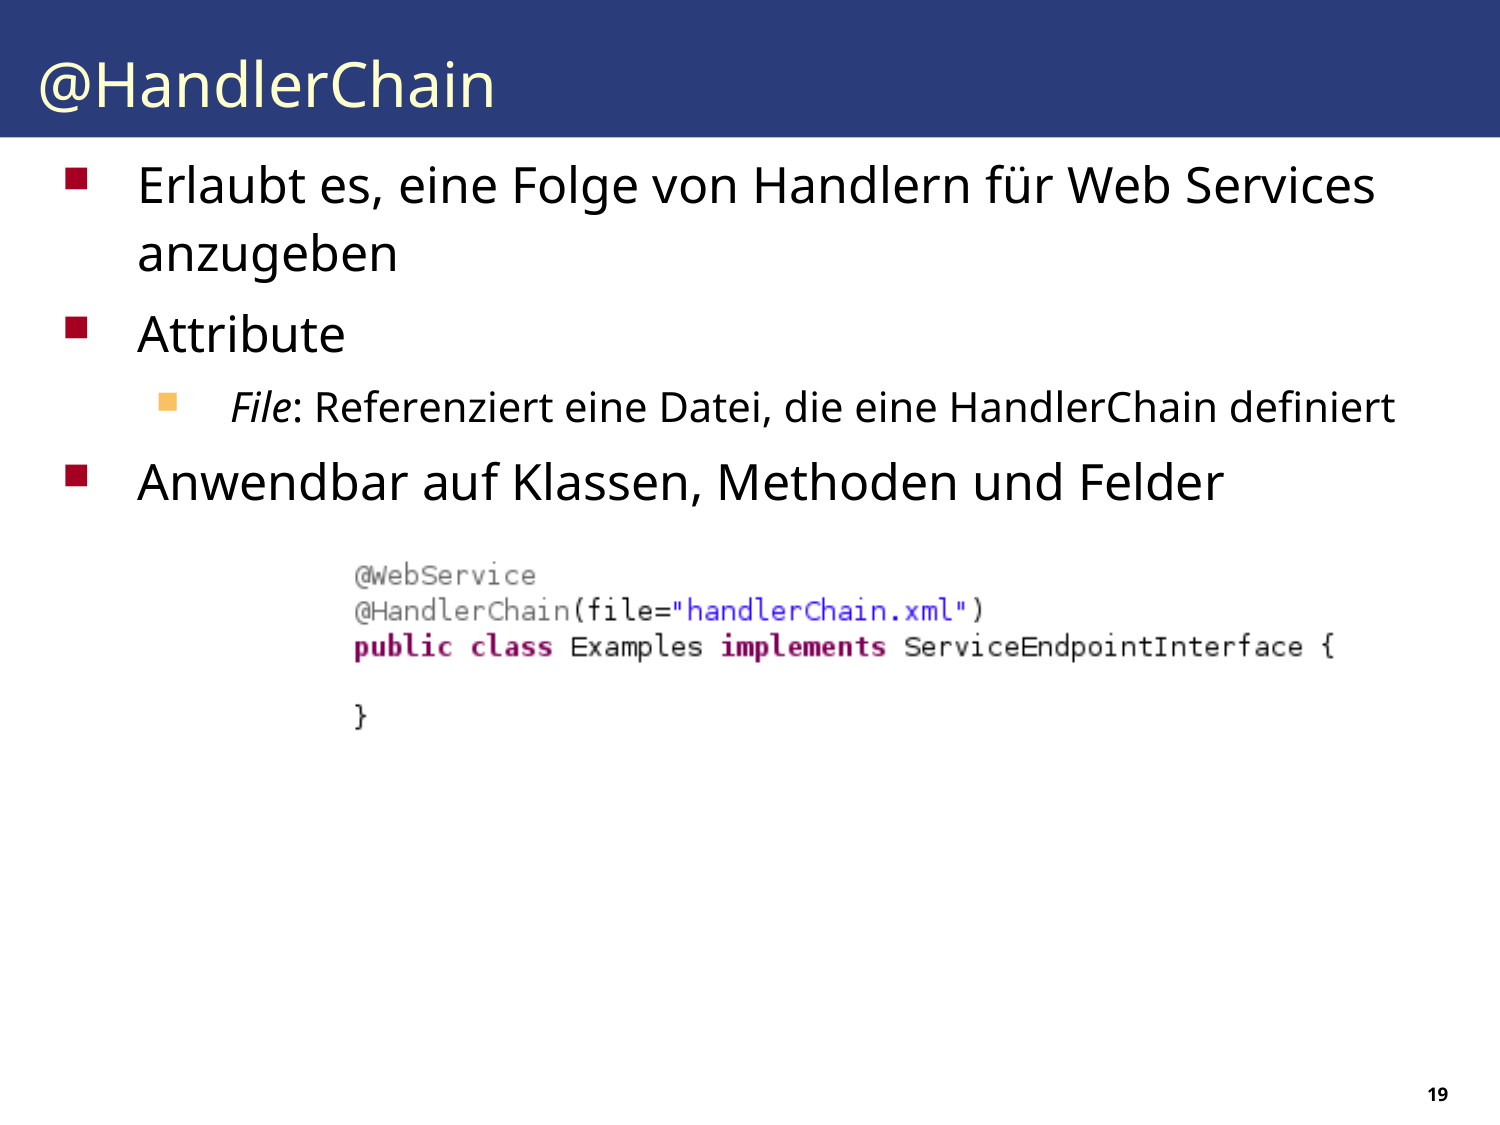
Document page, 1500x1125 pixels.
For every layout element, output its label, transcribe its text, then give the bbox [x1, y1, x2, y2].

text_box <Nummer> [1412, 1077, 1500, 1117]
list Erlaubt es, eine Folge von Handlern für Web Services anzugeben Attribute File: Referenziert eine Datei, die eine HandlerChain definiert Anwendbar auf Klassen, Methoden und Felder [62, 166, 1449, 1072]
picture [354, 560, 1346, 747]
text_box @HandlerChain [37, 0, 1476, 166]
